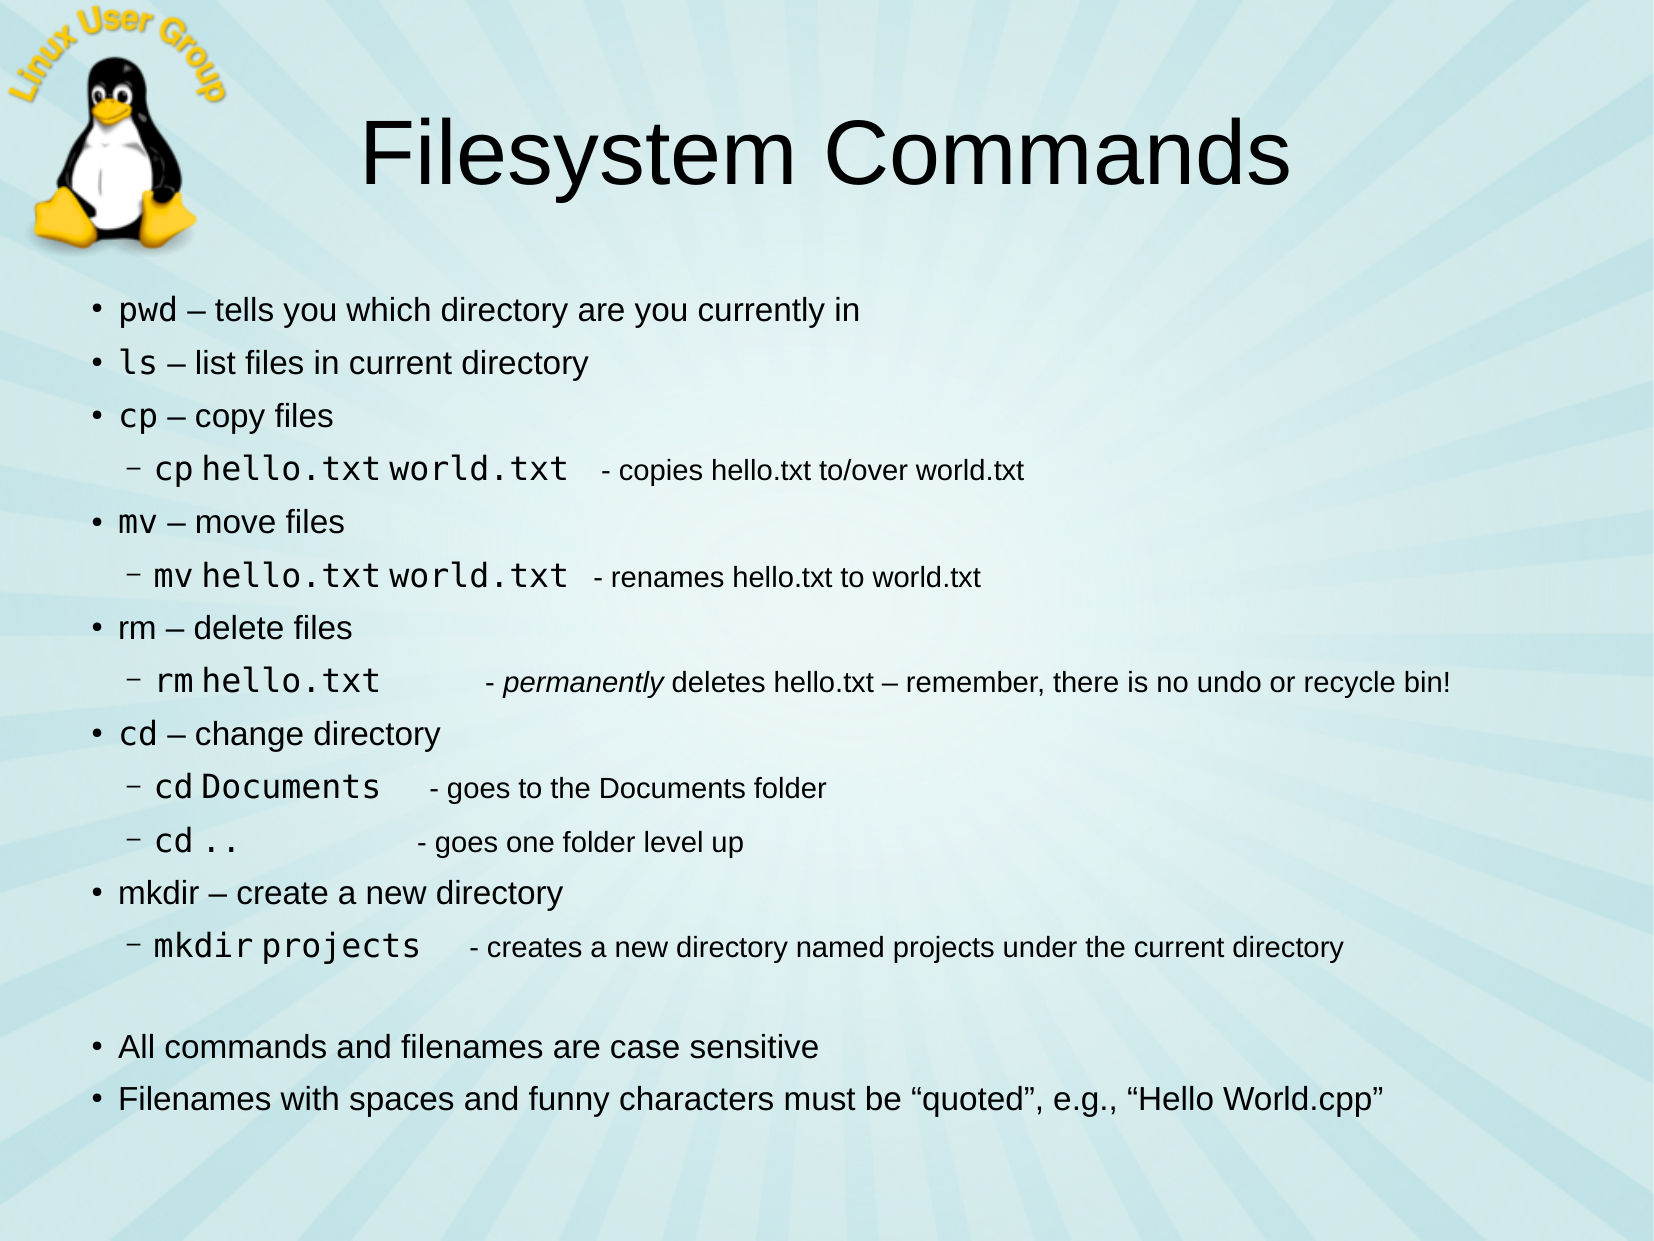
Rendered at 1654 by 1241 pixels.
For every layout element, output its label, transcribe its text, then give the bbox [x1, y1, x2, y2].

title Filesystem Commands [82, 49, 1571, 257]
list pwd – tells you which directory are you currently in ls – list files in current directory cp – copy files cp hello.txt world.txt - copies hello.txt to/over world.txt mv – move files mv hello.txt world.txt - renames hello.txt to world.txt rm – delete files rm hello.txt - permanently deletes hello.txt – remember, there is no undo or recycle bin! cd – change directory cd Documents - goes to the Documents folder cd .. - goes one folder level up mkdir – create a new directory mkdir projects - creates a new directory named projects under the current directory All commands and filenames are case sensitive Filenames with spaces and funny characters must be “quoted”, e.g., “Hello World.cpp” [82, 290, 1571, 1124]
picture [0, 0, 1654, 1241]
